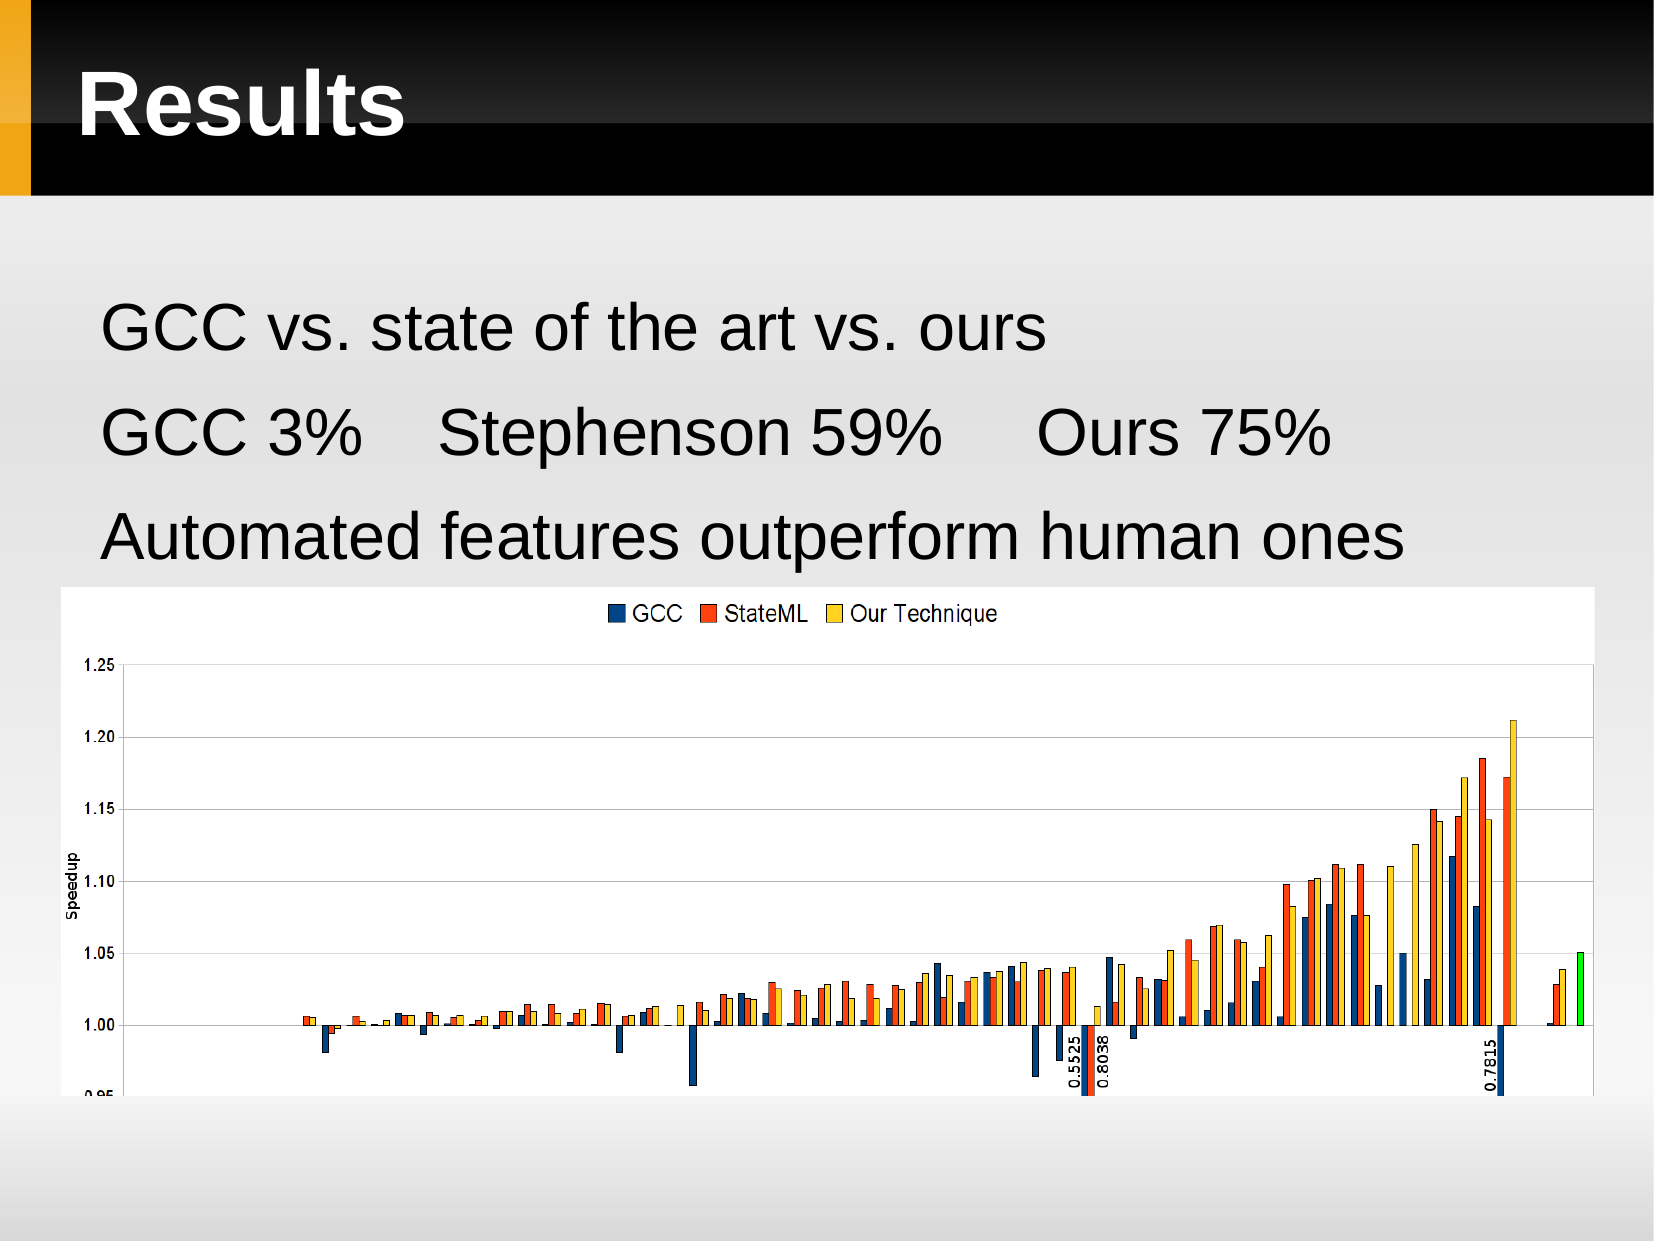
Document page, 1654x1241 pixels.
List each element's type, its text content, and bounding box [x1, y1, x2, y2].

list GCC vs. state of the art vs. ours GCC 3% Stephenson 59% Ours 75% Automated features outperform human ones [82, 290, 1571, 587]
title Results [76, 7, 1565, 200]
picture [0, 0, 1654, 1241]
